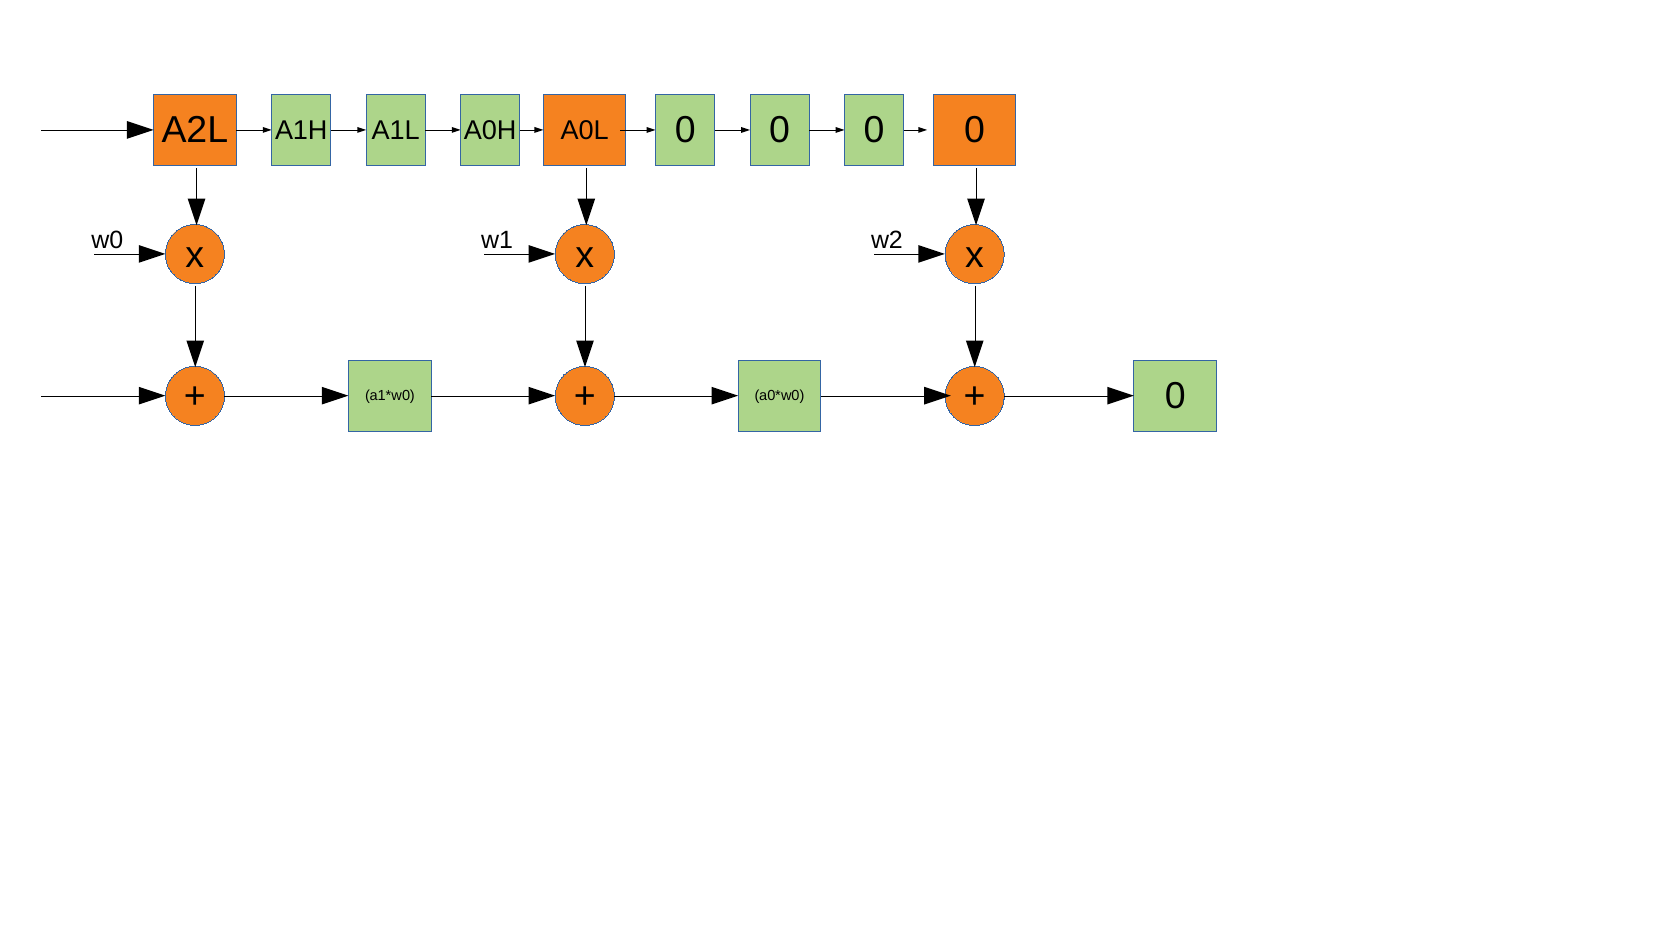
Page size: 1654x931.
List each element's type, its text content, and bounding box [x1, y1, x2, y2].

text_box x [555, 224, 615, 284]
text_box 0 [844, 94, 904, 166]
text_box 0 [655, 94, 715, 166]
text_box w2 [856, 218, 918, 262]
text_box x [165, 224, 225, 284]
text_box A0L [543, 94, 626, 166]
text_box + [555, 366, 615, 426]
text_box A1H [271, 94, 331, 166]
text_box A1L [366, 94, 426, 166]
text_box w1 [466, 218, 529, 262]
text_box A2L [153, 94, 237, 166]
text_box x [945, 224, 1005, 284]
text_box (a1*w0) [348, 360, 432, 432]
text_box + [945, 366, 1005, 426]
text_box 0 [750, 94, 810, 166]
text_box (a0*w0) [738, 360, 821, 432]
text_box 0 [1133, 360, 1217, 432]
text_box A0H [460, 94, 520, 166]
text_box + [165, 366, 225, 426]
text_box w0 [76, 218, 139, 262]
text_box 0 [933, 94, 1016, 166]
